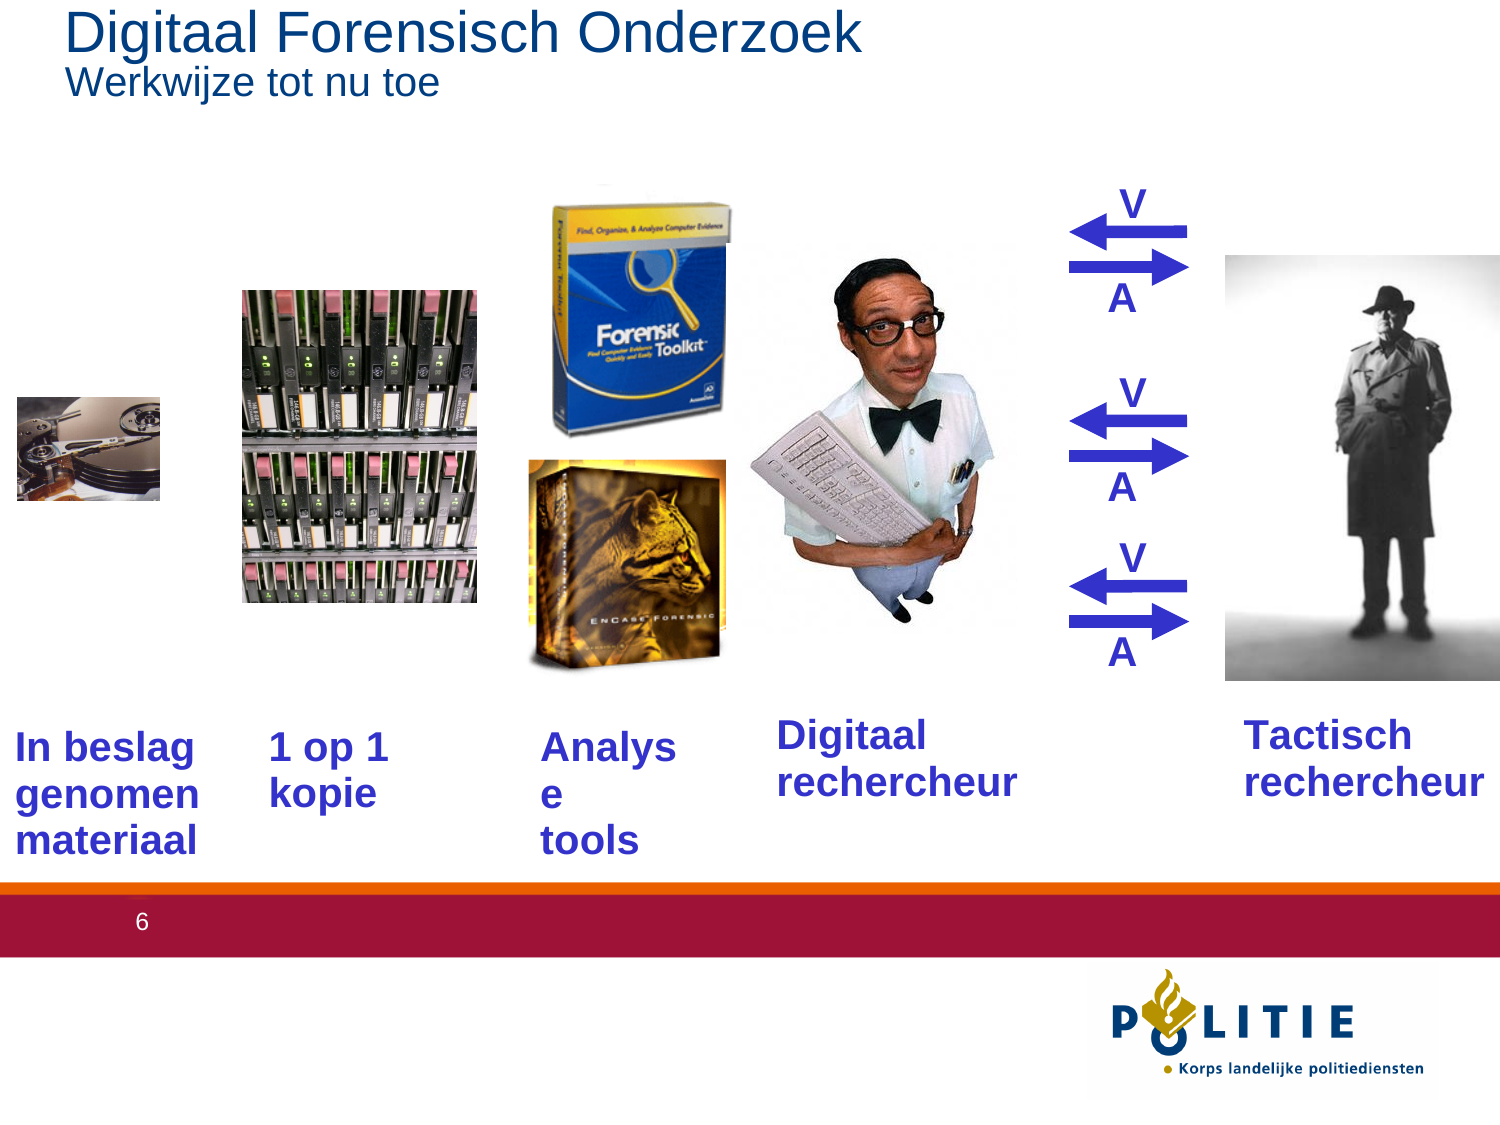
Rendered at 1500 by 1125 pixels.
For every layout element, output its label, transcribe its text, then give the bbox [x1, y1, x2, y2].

text_box A [1092, 456, 1153, 519]
picture [0, 0, 1500, 1125]
text_box A [1092, 267, 1153, 330]
text_box In beslag genomen materiaal [0, 716, 222, 872]
text_box V [1104, 527, 1162, 590]
text_box 1 op 1 kopie [253, 716, 405, 825]
text_box Tactisch rechercheur [1228, 704, 1500, 813]
text_box Digitaal rechercheur [761, 704, 1033, 813]
title Digitaal Forensisch Onderzoek Werkwijze tot nu toe [49, 0, 1275, 181]
text_box Analyse tools [525, 716, 715, 872]
text_box V [1104, 172, 1162, 235]
text_box A [1092, 621, 1153, 684]
text_box V [1104, 361, 1162, 424]
